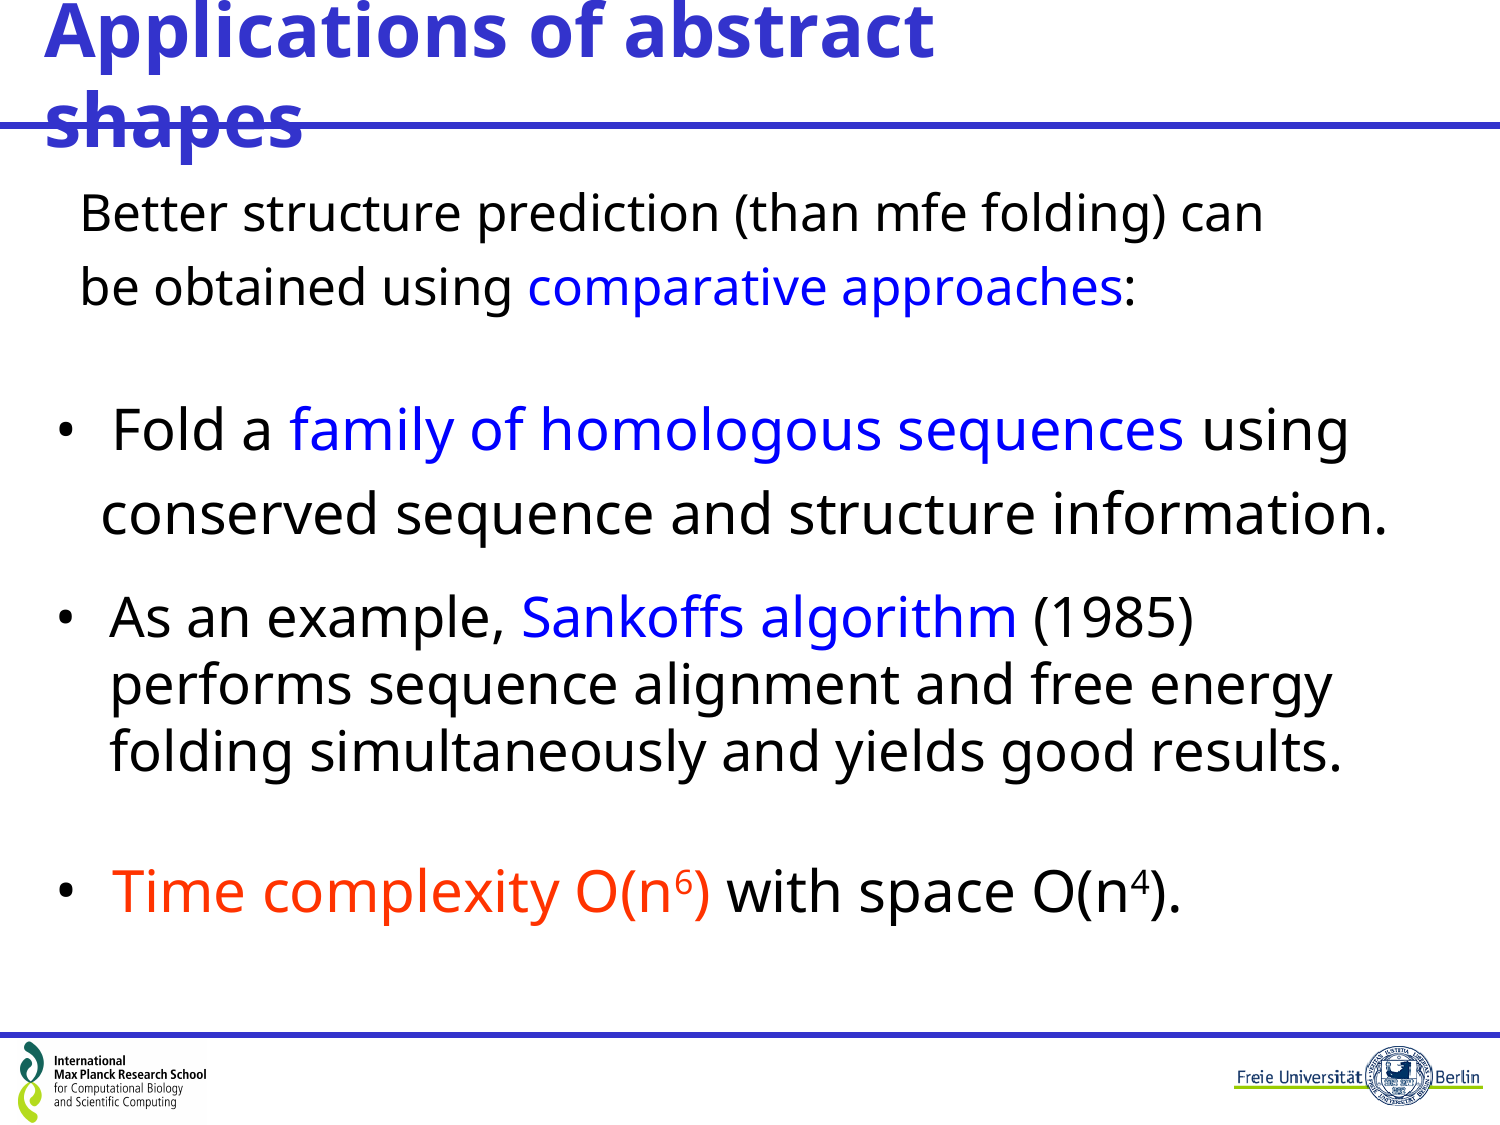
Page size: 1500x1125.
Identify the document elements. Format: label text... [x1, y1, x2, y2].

text_box Time complexity O(n6) with space O(n4). [41, 846, 1388, 965]
text_box As an example, Sankoffs algorithm (1985) performs sequence alignment and free energy folding simultaneously and yields good results. [41, 574, 1388, 811]
text_box Fold a family of homologous sequences using conserved sequence and structure information. [41, 385, 1412, 575]
title Applications of abstract shapes [29, 3, 1164, 142]
picture [1234, 1046, 1483, 1106]
picture [17, 1039, 207, 1125]
list Better structure prediction (than mfe folding) can be obtained using comparative approaches: [64, 172, 1412, 362]
